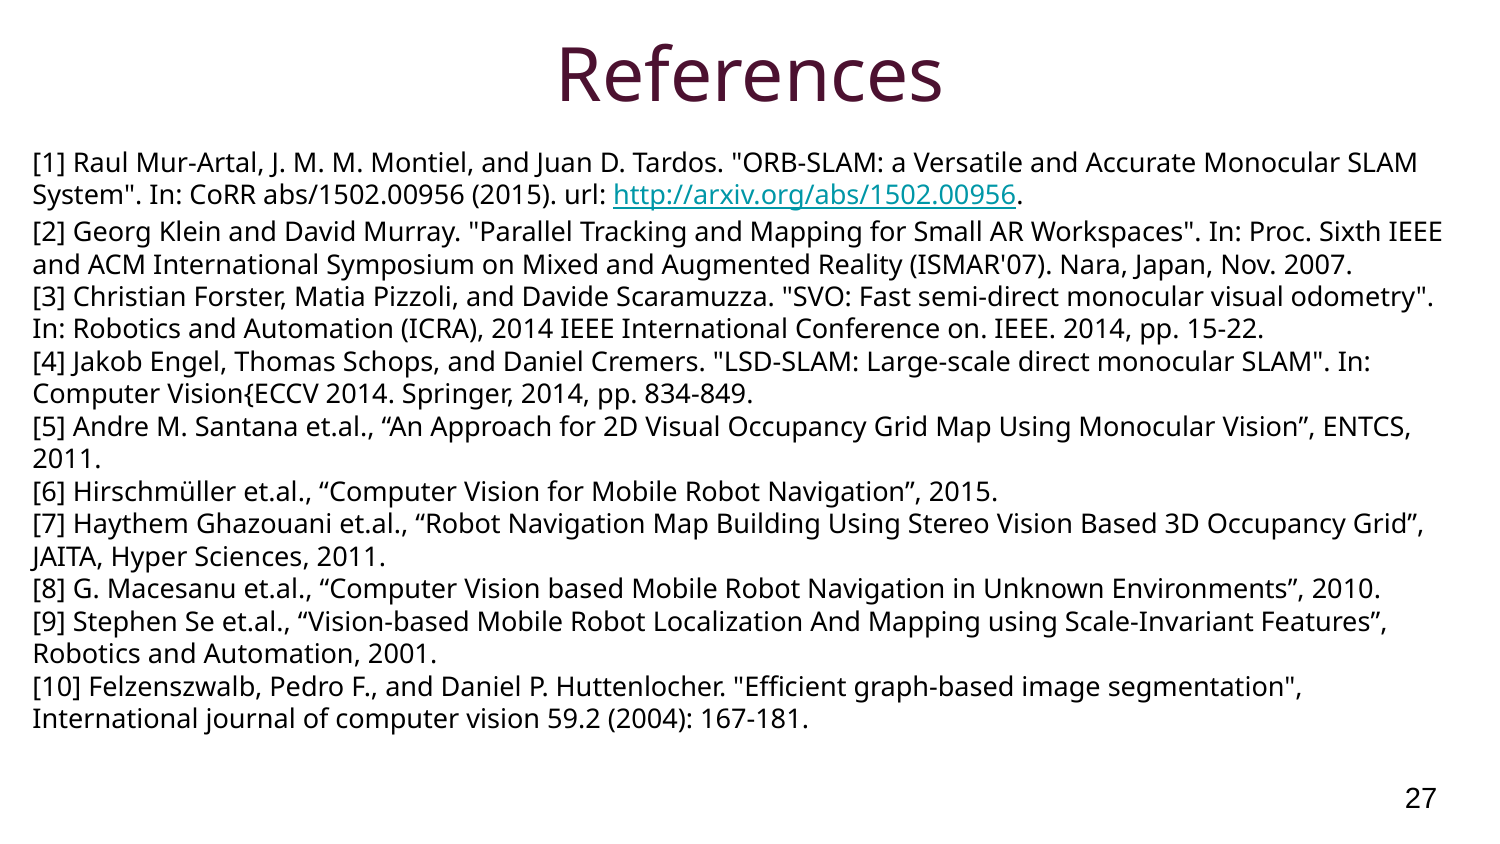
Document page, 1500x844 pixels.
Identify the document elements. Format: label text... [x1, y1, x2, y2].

title References [55, 11, 1445, 109]
list [1] Raul Mur-Artal, J. M. M. Montiel, and Juan D. Tardos. "ORB-SLAM: a Versatile and Accurate Monocular SLAM System". In: CoRR abs/1502.00956 (2015). url: http://arxiv.org/abs/1502.00956. [2] Georg Klein and David Murray. "Parallel Tracking and Mapping for Small AR Workspaces". In: Proc. Sixth IEEE and ACM International Symposium on Mixed and Augmented Reality (ISMAR'07). Nara, Japan, Nov. 2007. [3] Christian Forster, Matia Pizzoli, and Davide Scaramuzza. "SVO: Fast semi-direct monocular visual odometry". In: Robotics and Automation (ICRA), 2014 IEEE International Conference on. IEEE. 2014, pp. 15-22. [4] Jakob Engel, Thomas Schops, and Daniel Cremers. "LSD-SLAM: Large-scale direct monocular SLAM". In: Computer Vision{ECCV 2014. Springer, 2014, pp. 834-849. [5] Andre M. Santana et.al., “An Approach for 2D Visual Occupancy Grid Map Using Monocular Vision”, ENTCS, 2011. [6] Hirschmüller et.al., “Computer Vision for Mobile Robot Navigation”, 2015. [7] Haythem Ghazouani et.al., “Robot Navigation Map Building Using Stereo Vision Based 3D Occupancy Grid”, JAITA, Hyper Sciences, 2011. [8] G. Macesanu et.al., “Computer Vision based Mobile Robot Navigation in Unknown Environments”, 2010. [9] Stephen Se et.al., “Vision-based Mobile Robot Localization And Mapping using Scale-Invariant Features”, Robotics and Automation, 2001. [10] Felzenszwalb, Pedro F., and Daniel P. Huttenlocher. "Efficient graph-based image segmentation", International journal of computer vision 59.2 (2004): 167-181. [17, 130, 1488, 827]
slide_number <number> [1389, 764, 1480, 830]
